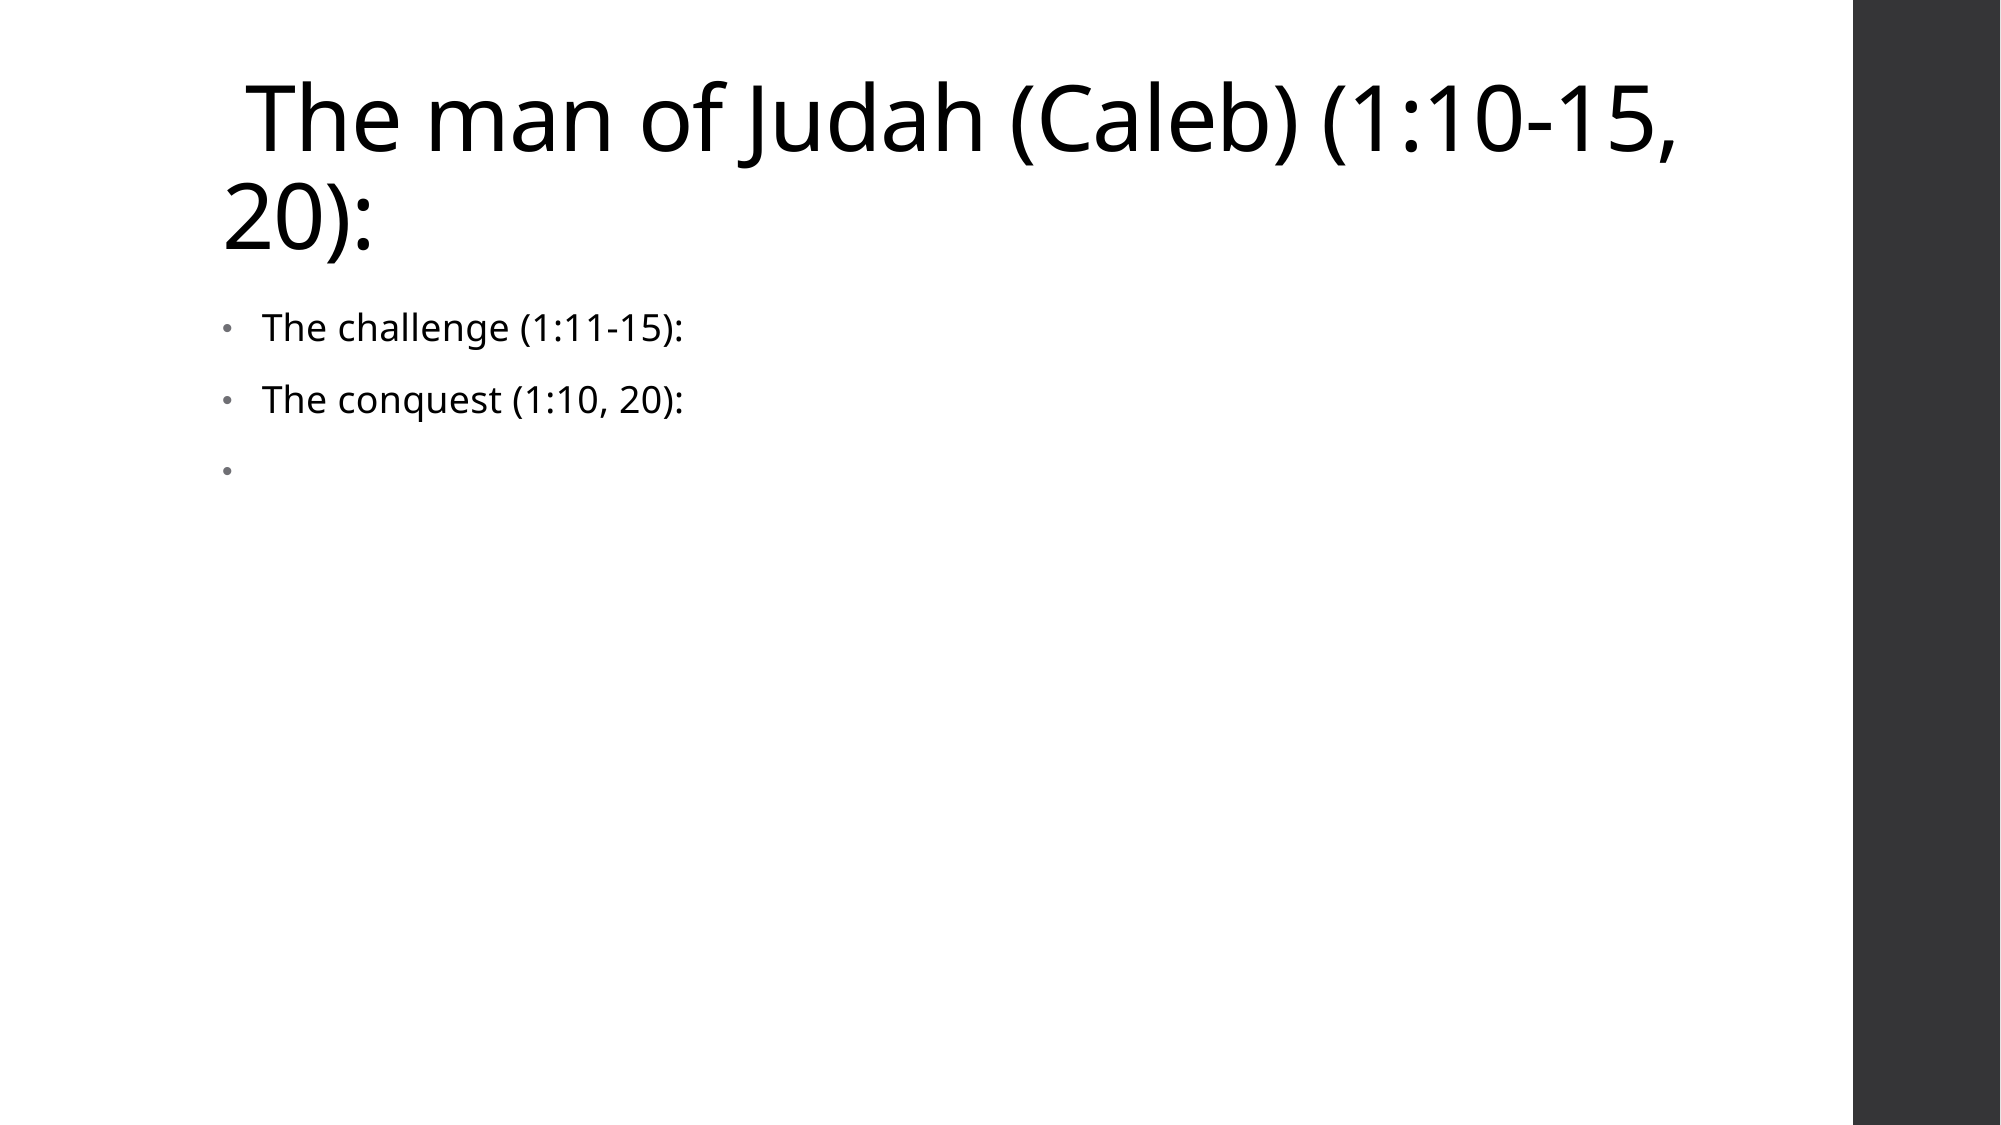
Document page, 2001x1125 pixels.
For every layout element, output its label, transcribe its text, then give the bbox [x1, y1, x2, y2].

list The challenge (1:11-15): The conquest (1:10, 20): [206, 299, 1617, 1014]
title The man of Judah (Caleb) (1:10-15, 20): [206, 60, 1797, 278]
